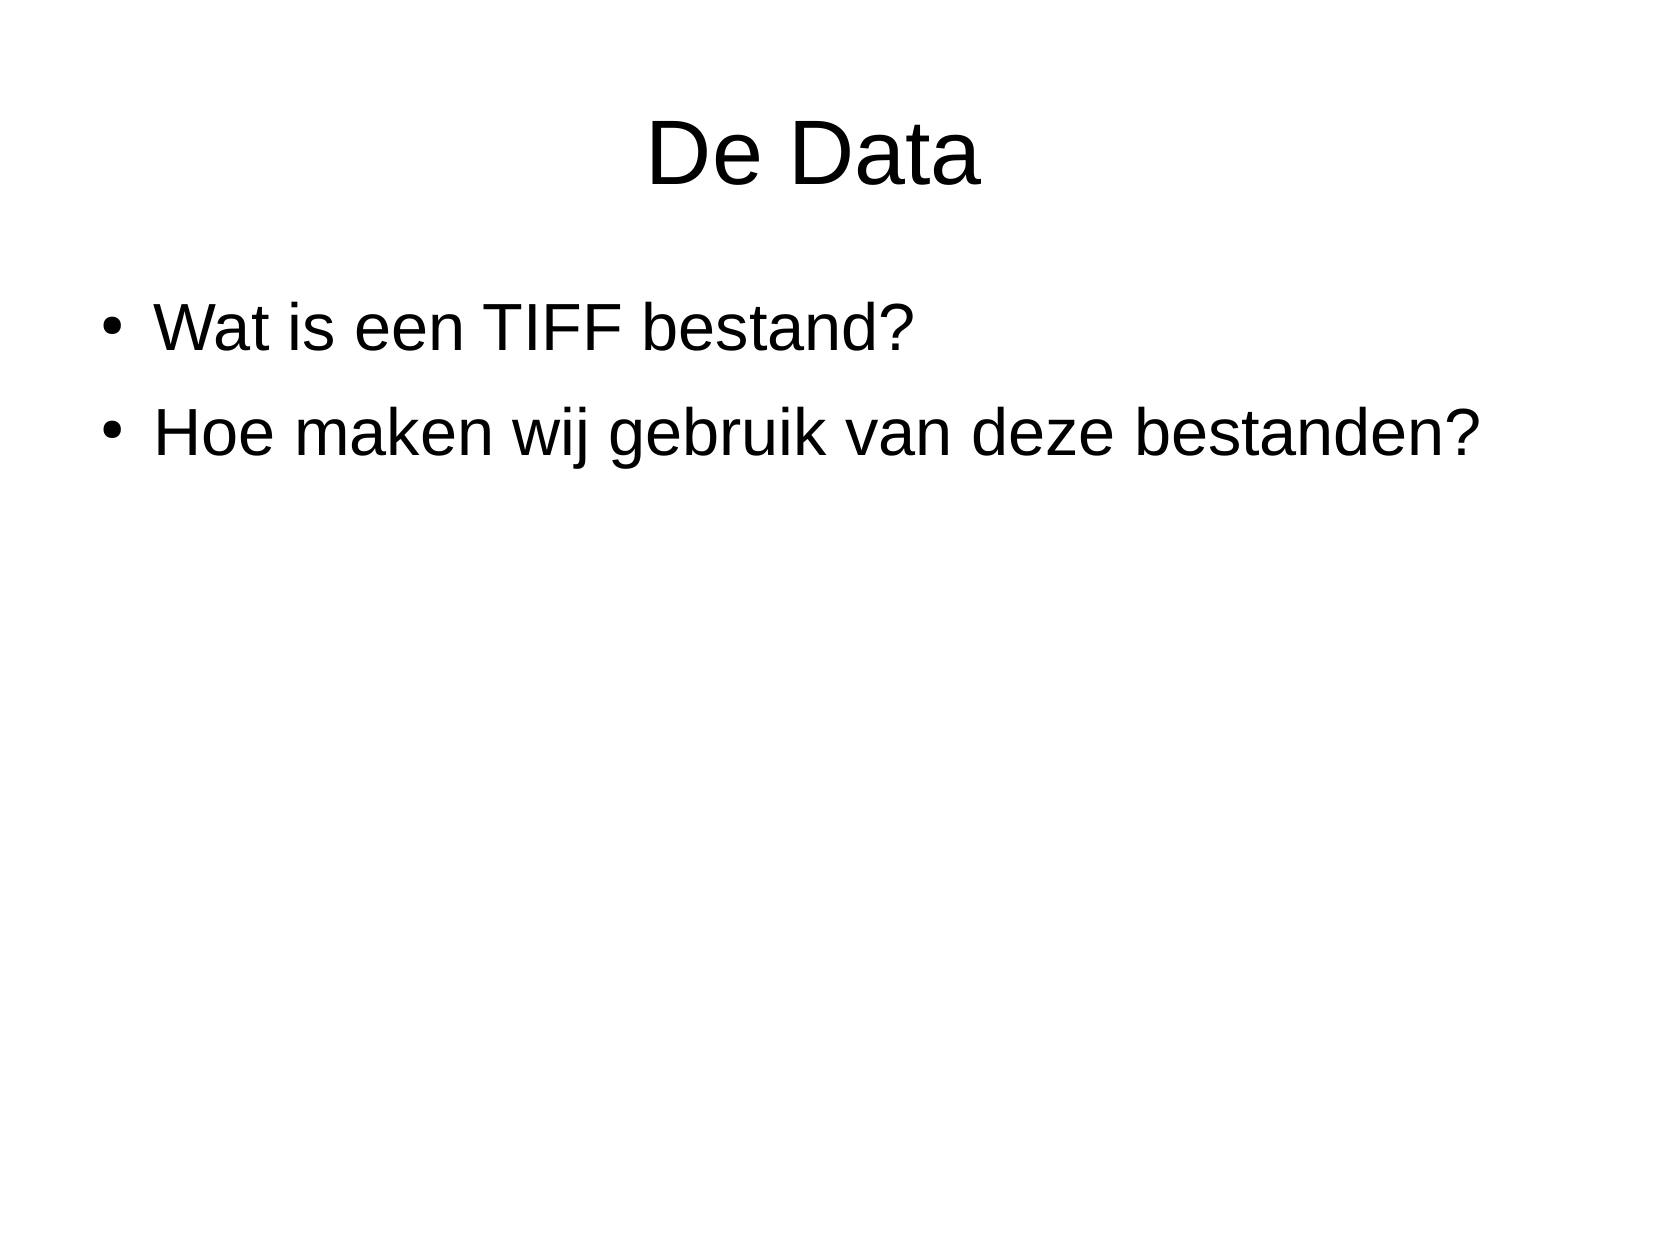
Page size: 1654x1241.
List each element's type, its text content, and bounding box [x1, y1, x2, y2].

title De Data [82, 49, 1571, 257]
list Wat is een TIFF bestand? Hoe maken wij gebruik van deze bestanden? [82, 290, 1571, 1010]
